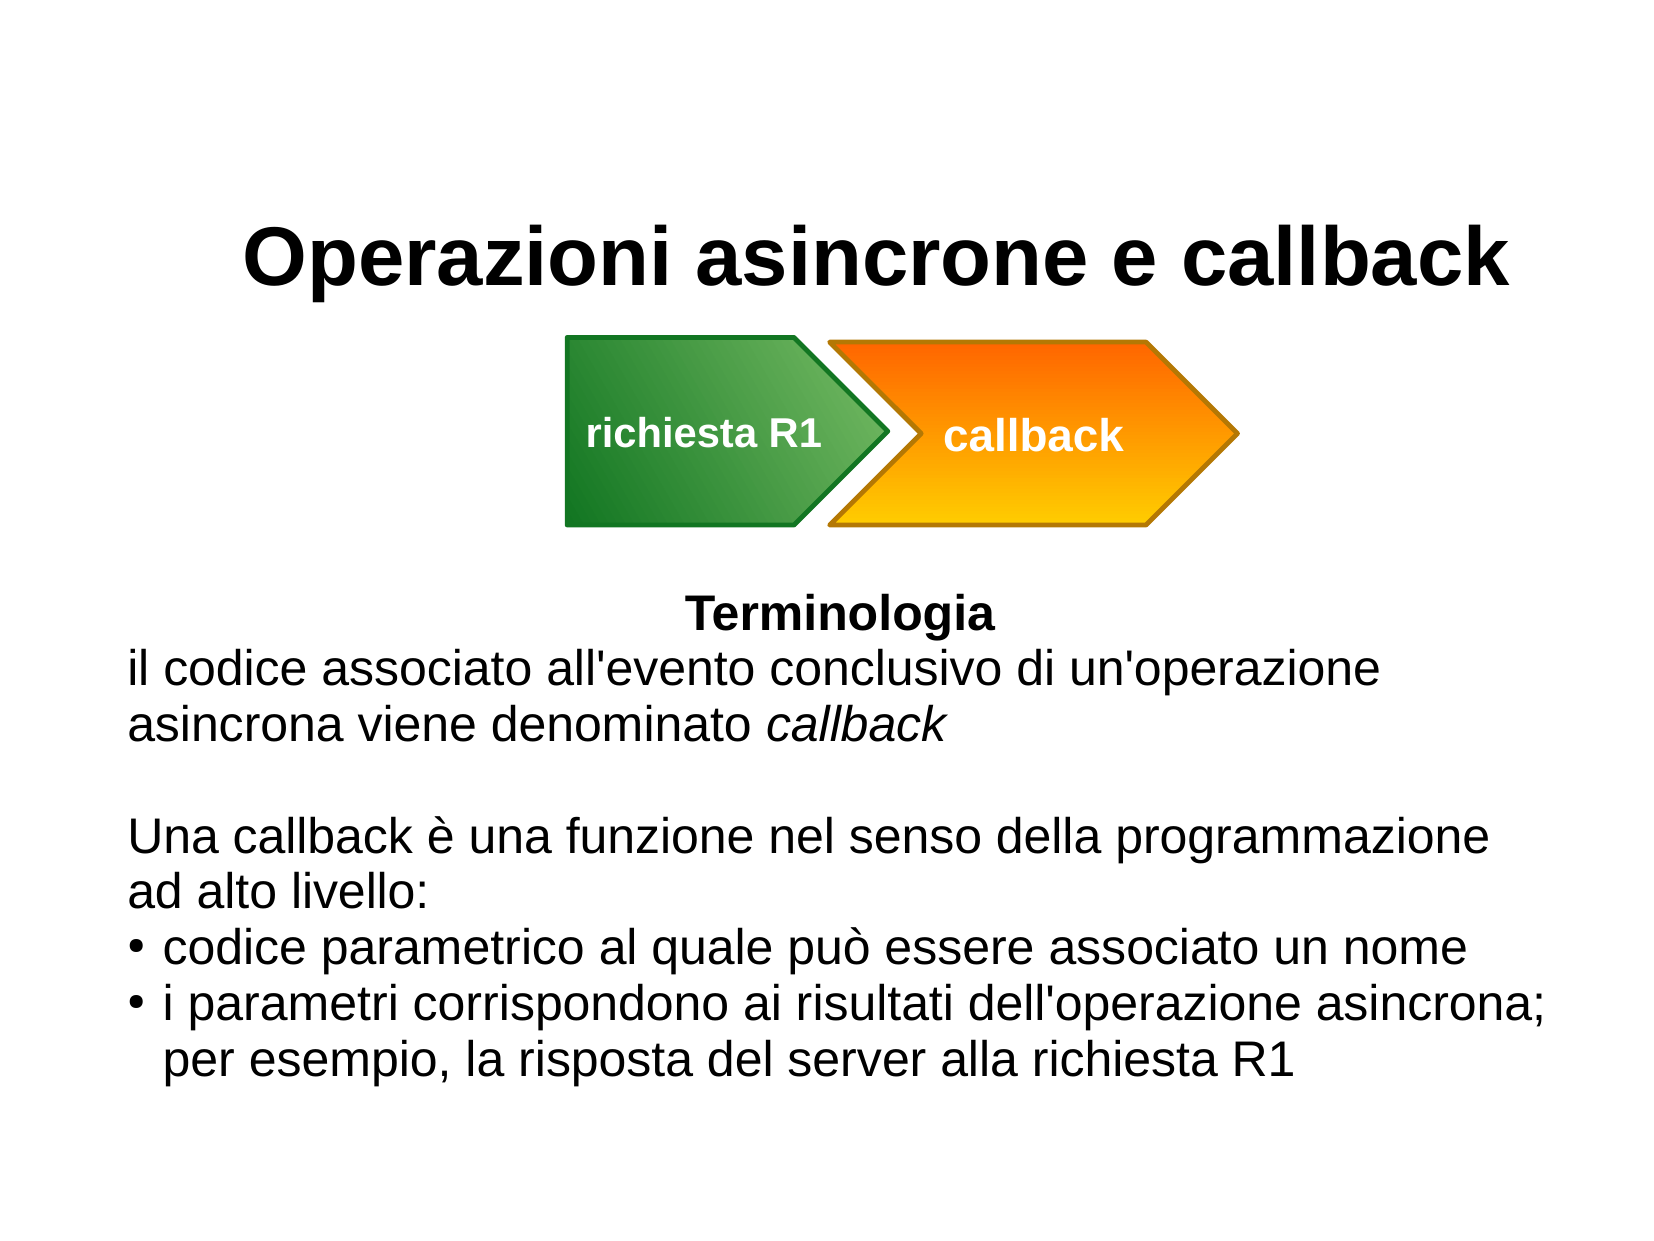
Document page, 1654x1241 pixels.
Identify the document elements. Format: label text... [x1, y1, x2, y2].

text_box richiesta R1 [567, 337, 888, 526]
text_box callback [829, 342, 1238, 526]
text_box Terminologia il codice associato all'evento conclusivo di un'operazione asincrona viene denominato callback Una callback è una funzione nel senso della programmazione ad alto livello: codice parametrico al quale può essere associato un nome i parametri corrispondono ai risultati dell'operazione asincrona; per esempio, la risposta del server alla richiesta R1 [112, 577, 1568, 1150]
text_box Operazioni asincrone e callback [188, 208, 1565, 302]
